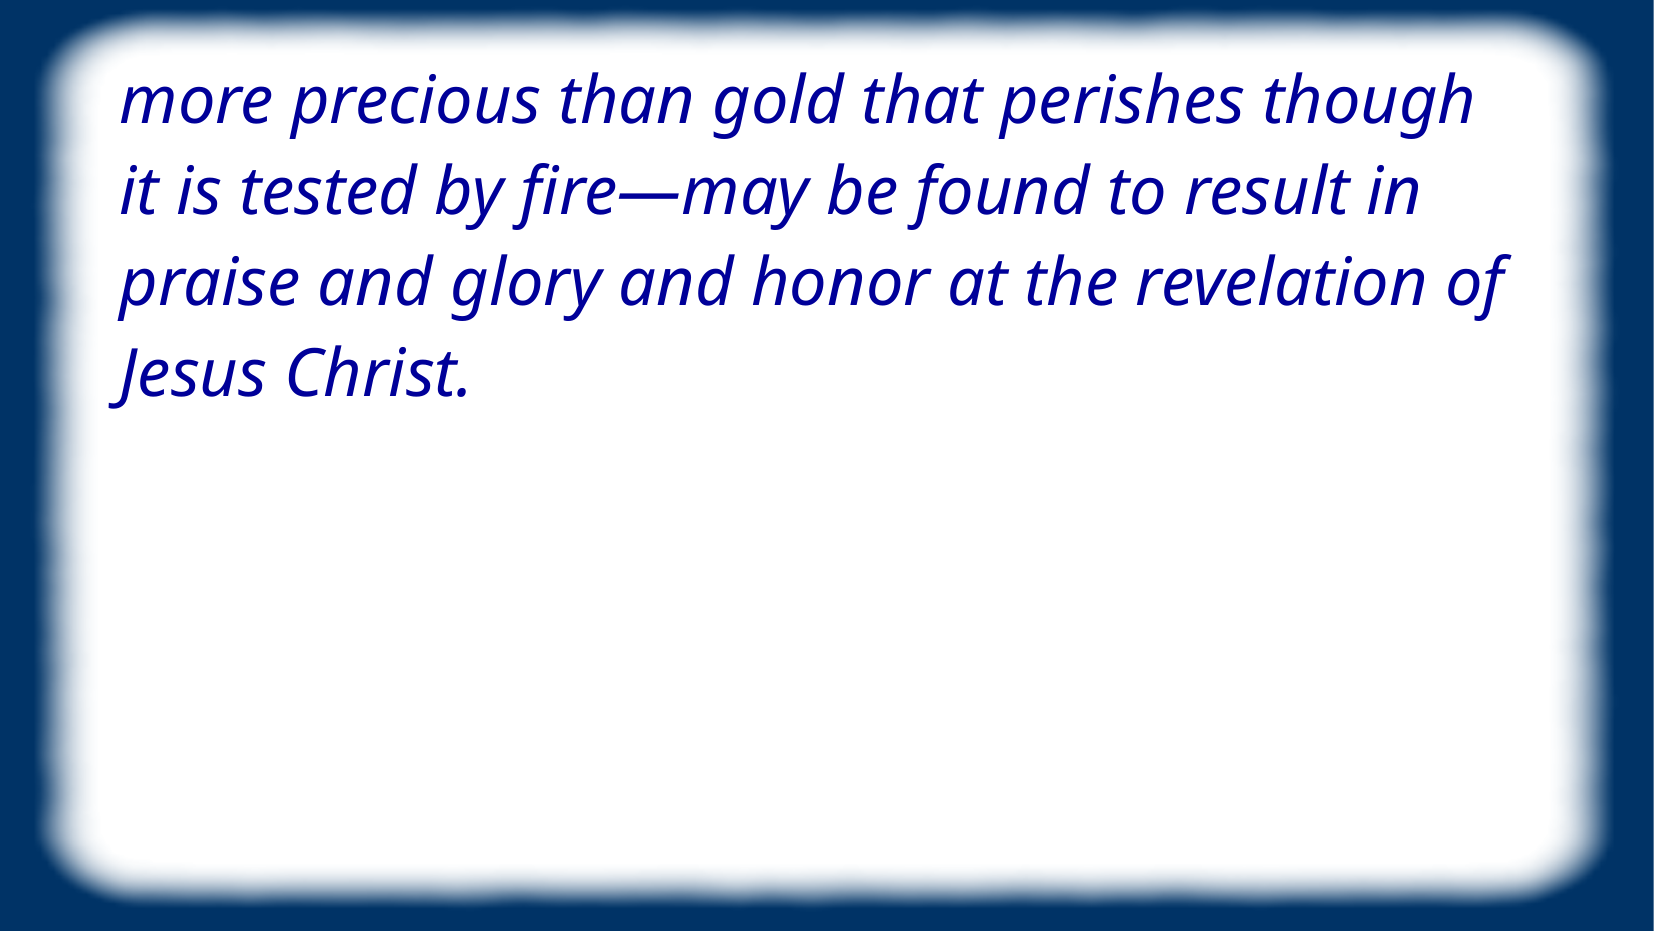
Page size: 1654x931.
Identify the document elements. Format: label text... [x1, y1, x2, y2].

picture [0, 0, 1654, 931]
text_box more precious than gold that perishes though it is tested by fire—may be found to result in praise and glory and honor at the revelation of Jesus Christ. [105, 45, 1546, 415]
